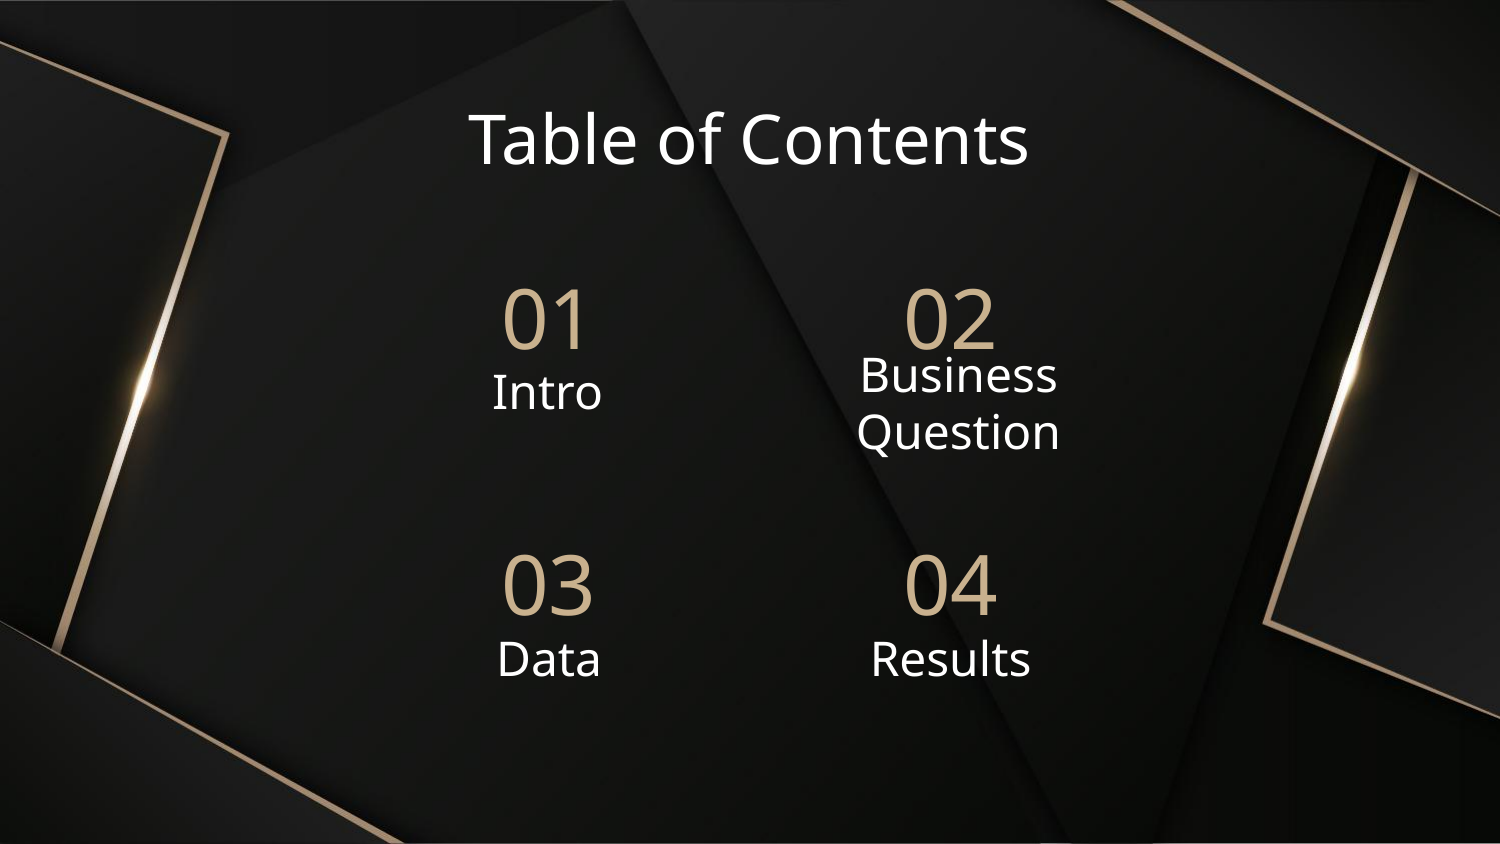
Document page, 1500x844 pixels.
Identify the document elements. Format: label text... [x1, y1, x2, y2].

title 03 [412, 542, 686, 627]
subtitle Results [777, 627, 1125, 687]
title Table of Contents [114, 80, 1386, 189]
picture [0, 0, 1500, 844]
subtitle Business Question [777, 372, 1141, 432]
subtitle Data [375, 627, 723, 687]
title 04 [814, 542, 1088, 648]
title 02 [814, 269, 1088, 381]
title 01 [412, 269, 686, 381]
subtitle Intro [300, 360, 796, 420]
